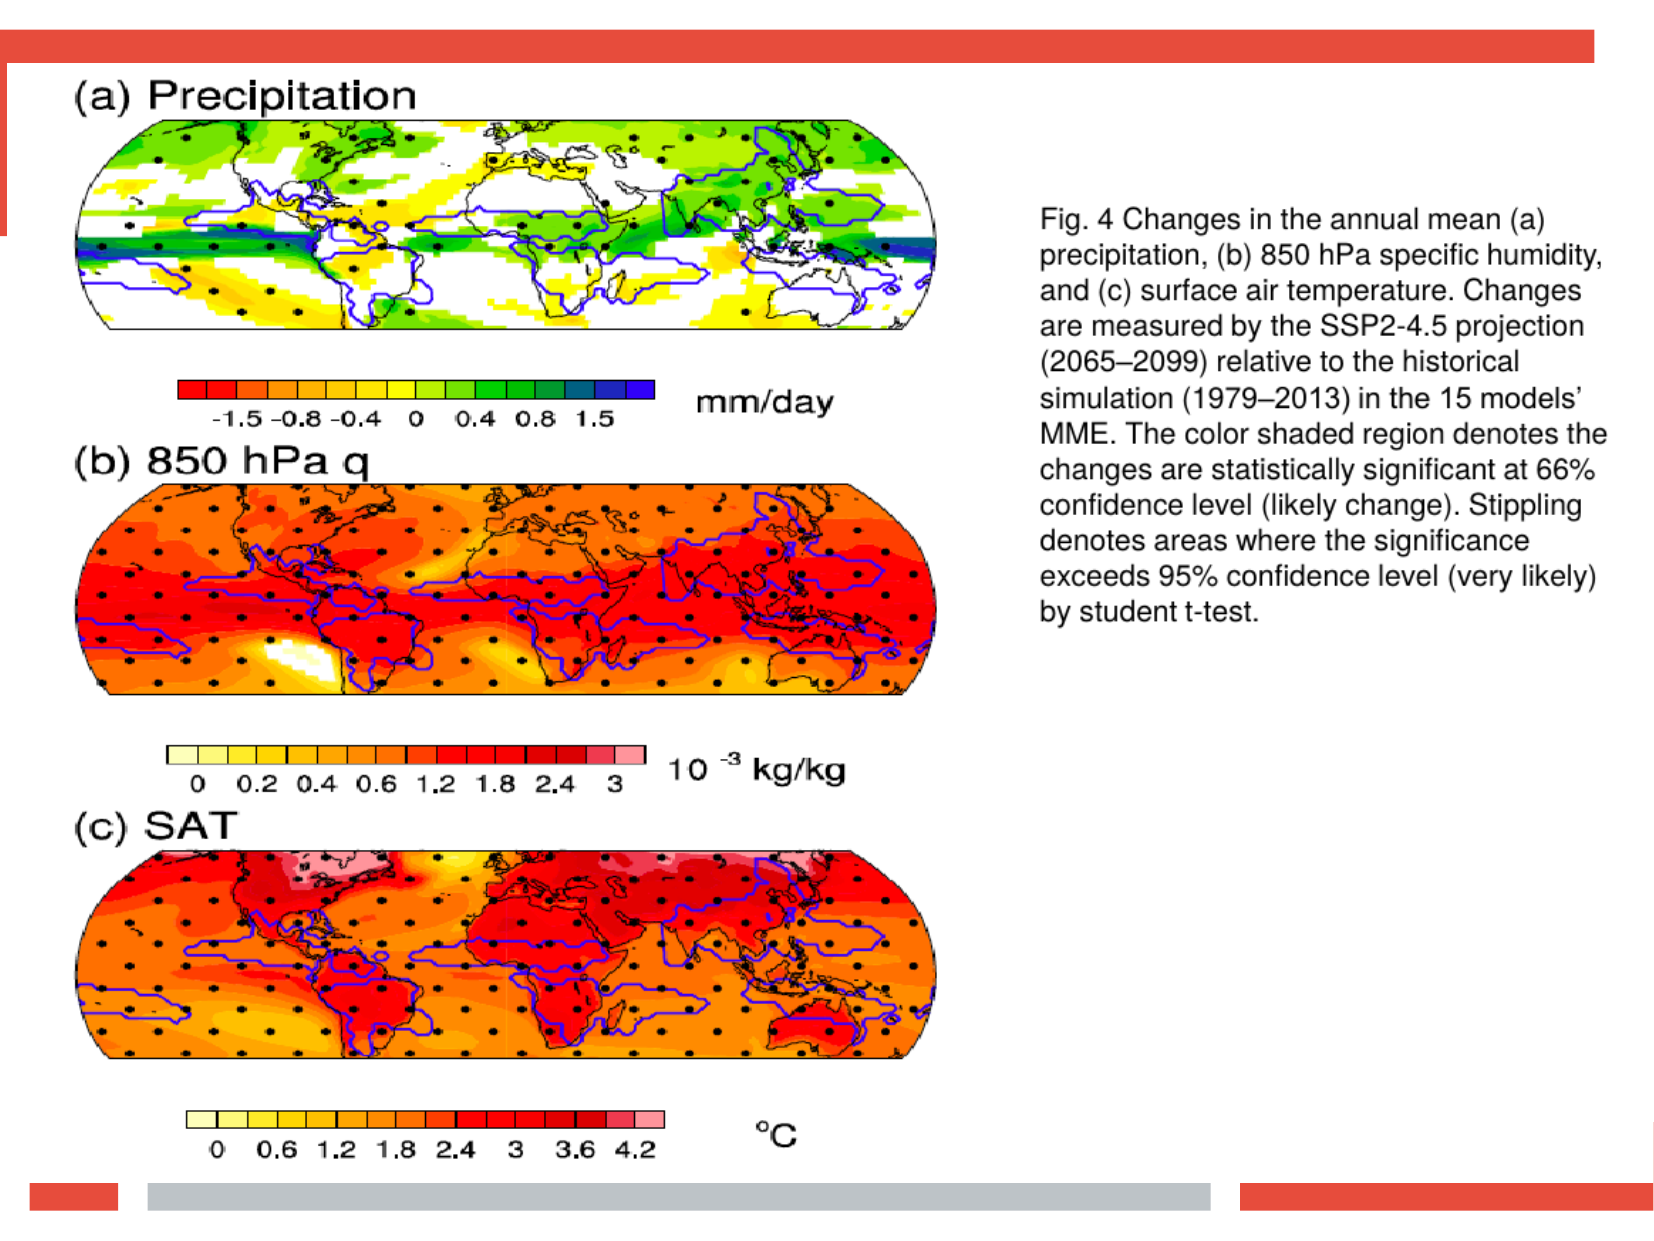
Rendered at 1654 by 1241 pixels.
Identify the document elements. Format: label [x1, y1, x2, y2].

picture [7, 63, 1654, 1184]
